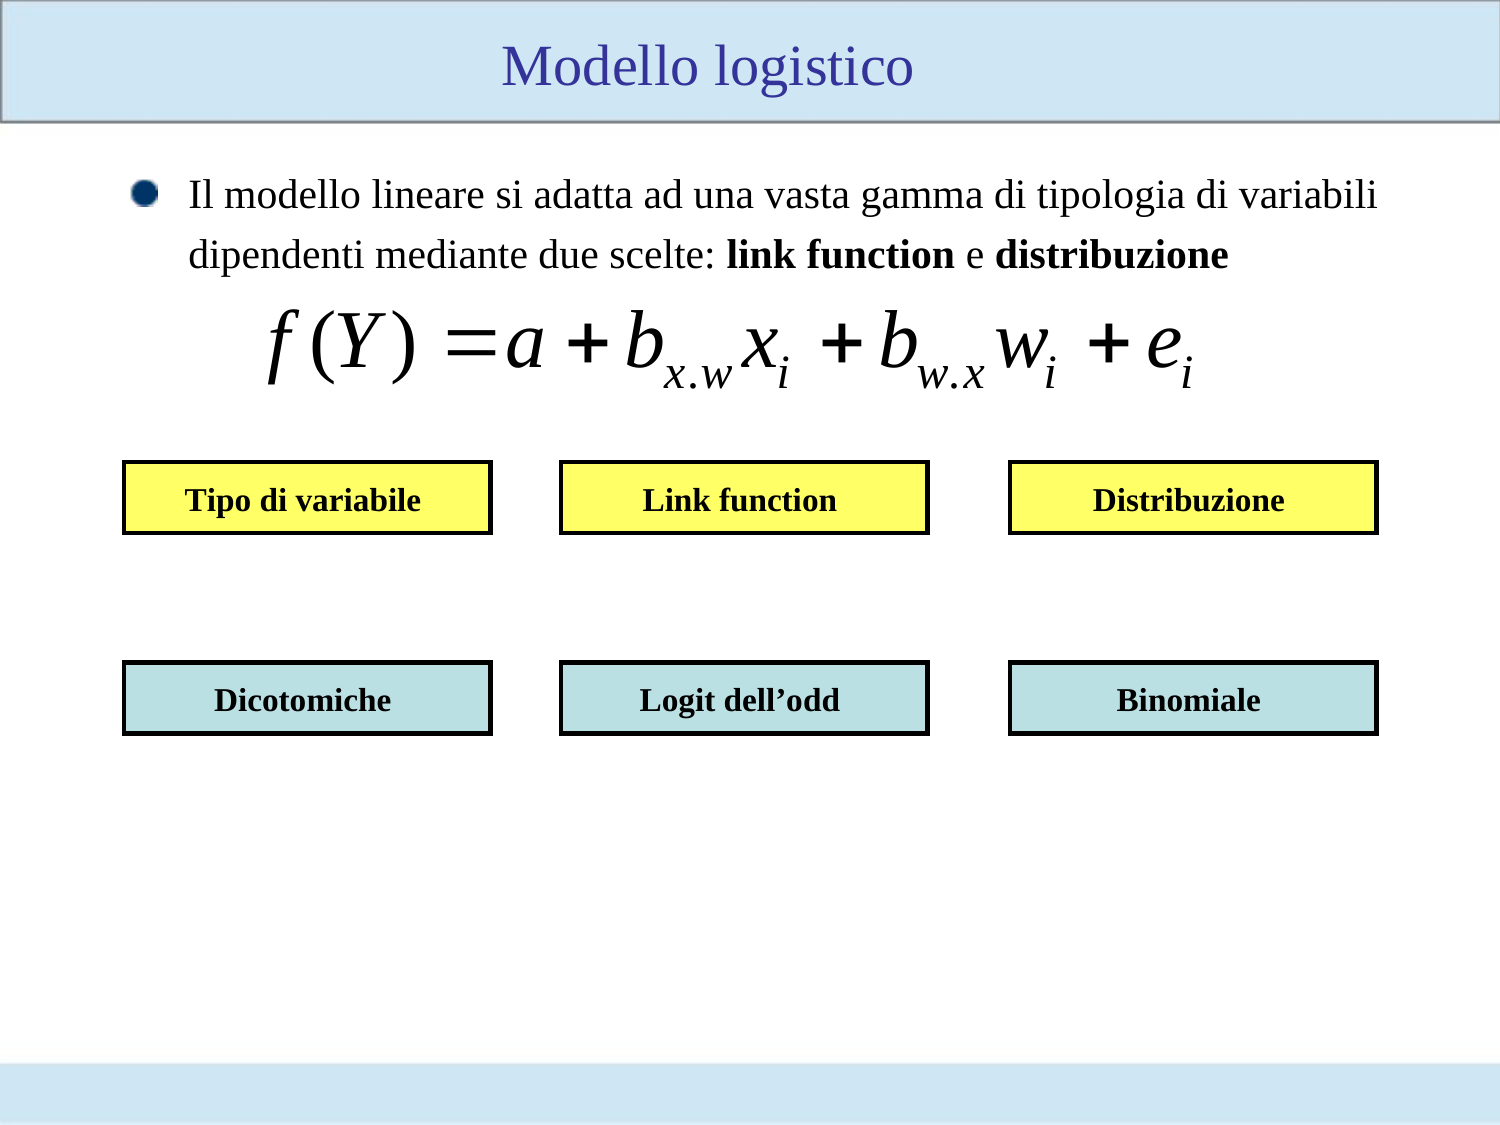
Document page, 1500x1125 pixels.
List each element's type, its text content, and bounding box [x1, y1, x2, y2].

text_box Logit dell’odd [560, 662, 928, 734]
text_box Dicotomiche [123, 662, 491, 734]
text_box Binomiale [1009, 662, 1377, 734]
text_box Il modello lineare si adatta ad una vasta gamma di tipologia di variabili dipendenti mediante due scelte: link function e distribuzione [112, 148, 1456, 285]
title Modello logistico [226, 19, 1191, 106]
picture [0, 0, 1500, 1125]
text_box Tipo di variabile [123, 462, 491, 533]
text_box Link function [560, 462, 928, 533]
text_box Distribuzione [1009, 462, 1377, 533]
chart [239, 285, 1211, 409]
